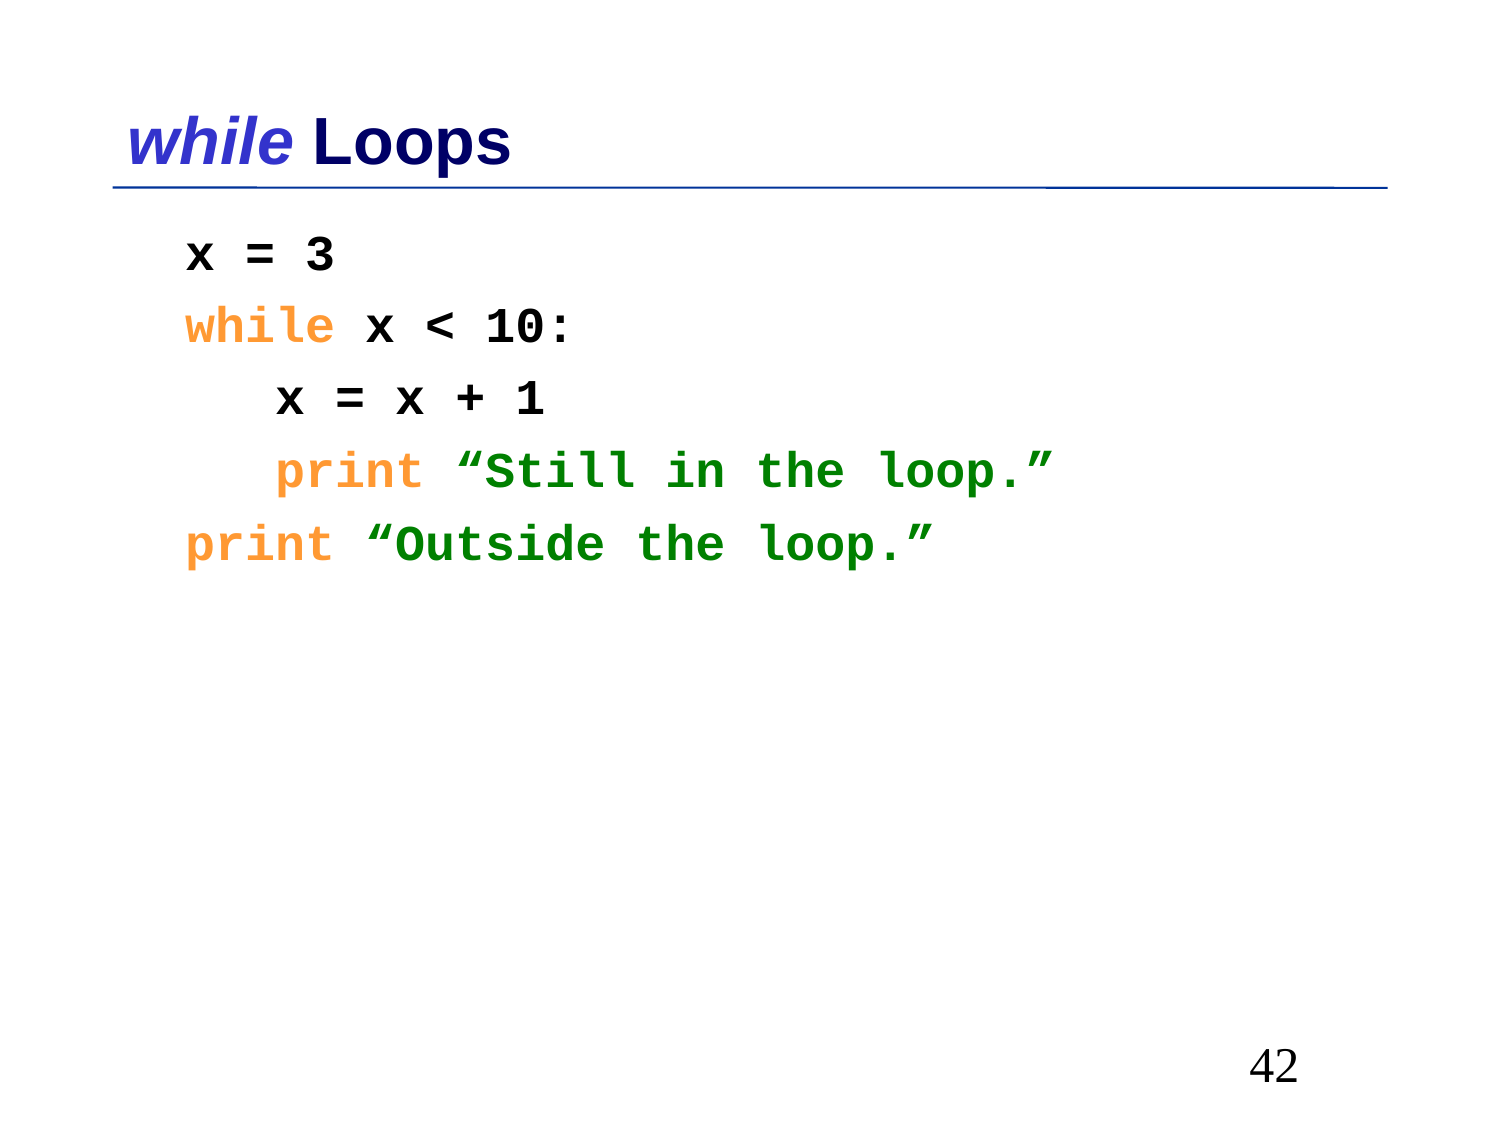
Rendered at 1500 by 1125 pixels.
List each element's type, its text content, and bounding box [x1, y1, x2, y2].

text_box [1074, 994, 1387, 1125]
title while Loops [112, 89, 1388, 185]
list x = 3 while x < 10: x = x + 1 print “Still in the loop.” print “Outside the loop.” [112, 212, 1388, 963]
